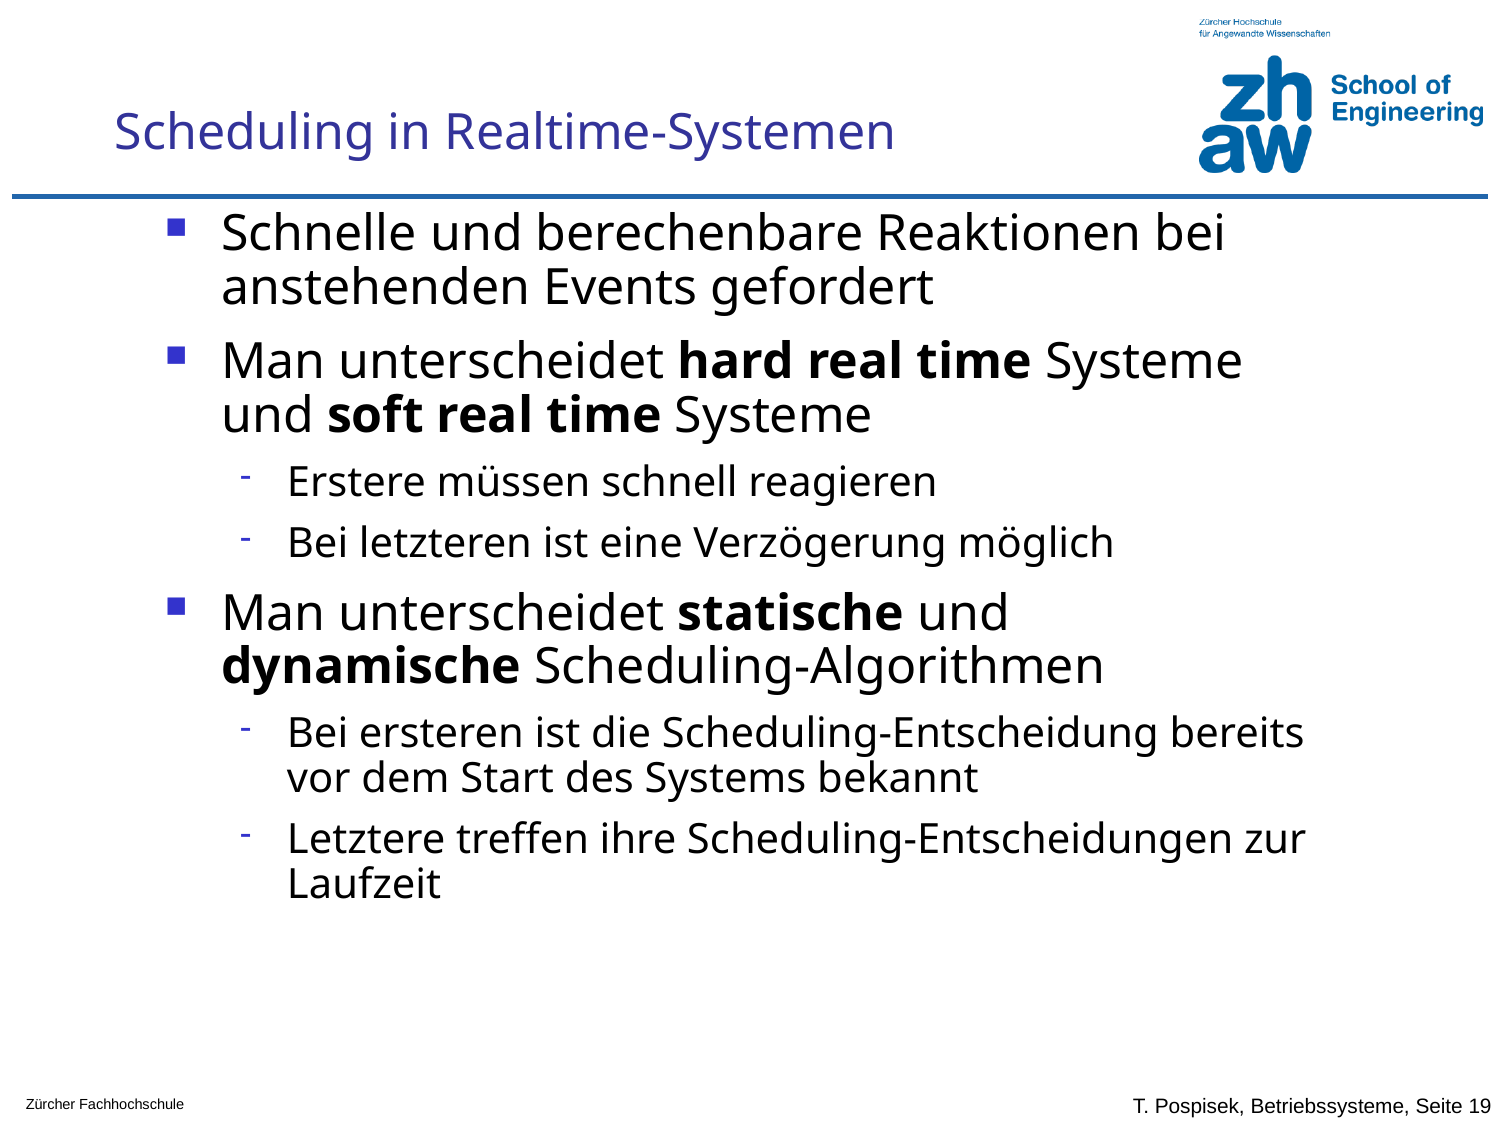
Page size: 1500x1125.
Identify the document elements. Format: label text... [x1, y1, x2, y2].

title Scheduling in Realtime-Systemen [99, 54, 1379, 168]
list Schnelle und berechenbare Reaktionen bei anstehenden Events gefordert Man unterscheidet hard real time Systeme und soft real time Systeme Erstere müssen schnell reagieren Bei letzteren ist eine Verzögerung möglich Man unterscheidet statische und dynamische Scheduling-Algorithmen Bei ersteren ist die Scheduling-Entscheidung bereits vor dem Start des Systems bekannt Letztere treffen ihre Scheduling-Entscheidungen zur Laufzeit [150, 200, 1338, 900]
picture [1199, 19, 1483, 173]
